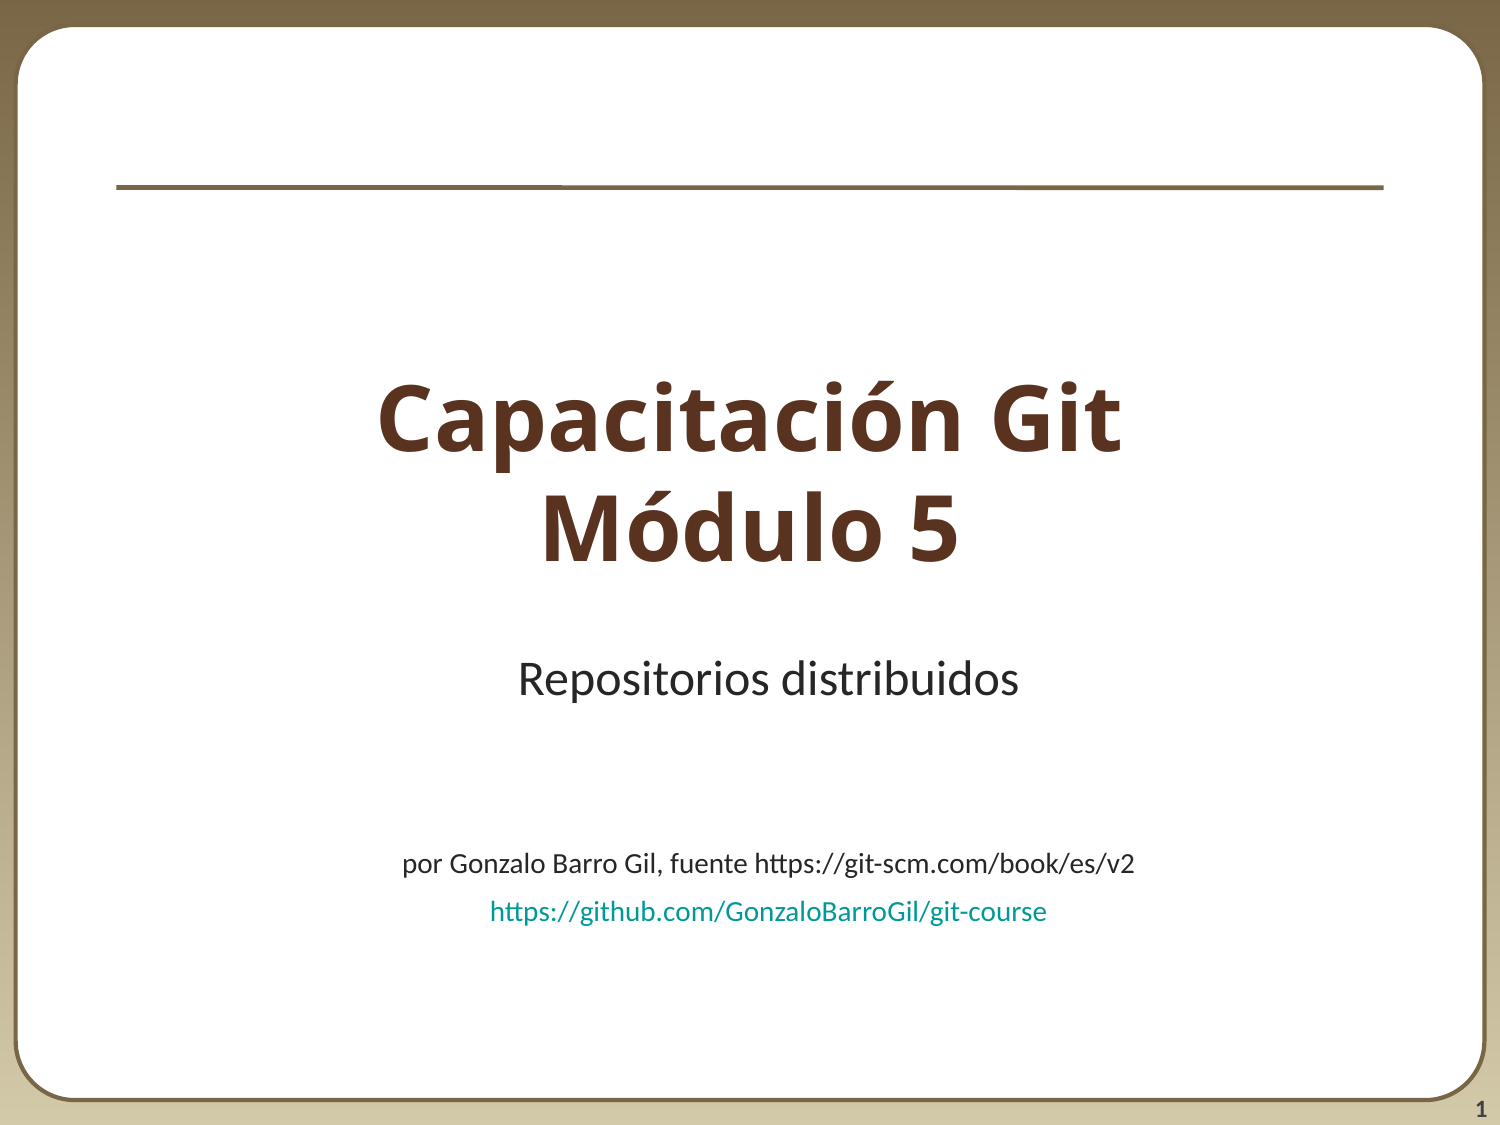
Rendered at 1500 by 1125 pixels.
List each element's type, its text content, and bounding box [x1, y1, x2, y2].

subtitle Repositorios distribuidos por Gonzalo Barro Gil, fuente https://git-scm.com/book/es/v2 https://github.com/GonzaloBarroGil/git-course [112, 637, 1388, 925]
title Capacitación Git Módulo 5 [112, 349, 1388, 591]
